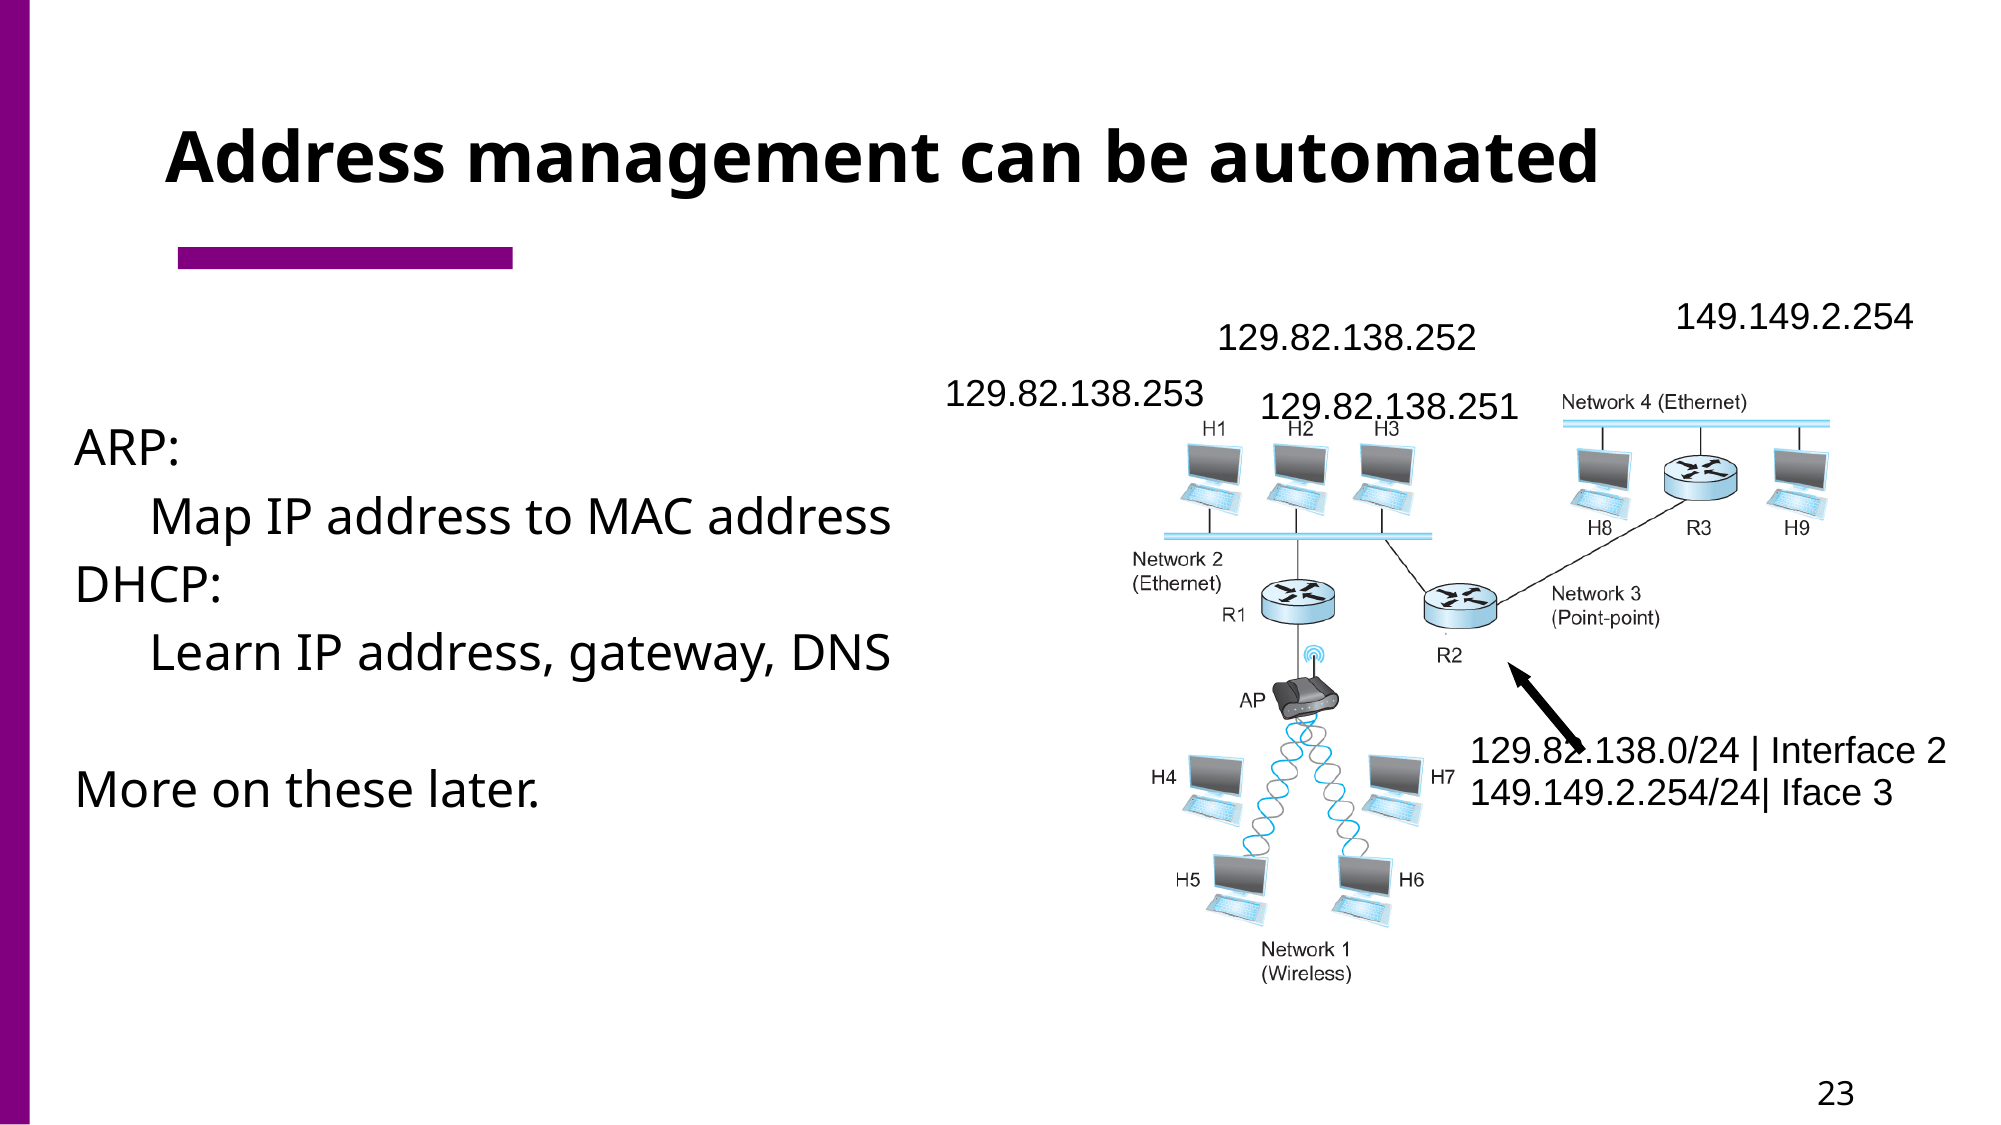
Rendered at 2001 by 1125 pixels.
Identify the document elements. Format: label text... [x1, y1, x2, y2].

text_box Address management can be automated [151, 0, 1849, 212]
text_box 129.82.138.252 [1202, 308, 1492, 366]
text_box 129.82.138.253 [930, 365, 1220, 423]
text_box 129.82.138.0/24 | Interface 2 149.149.2.254/24| Iface 3 [1455, 721, 1988, 863]
text_box ARP: Map IP address to MAC address DHCP: Learn IP address, gateway, DNS More on these later. [60, 404, 1081, 1030]
text_box 149.149.2.254 [1660, 288, 1951, 346]
text_box 129.82.138.251 [1245, 378, 1535, 436]
picture [1132, 391, 1830, 984]
